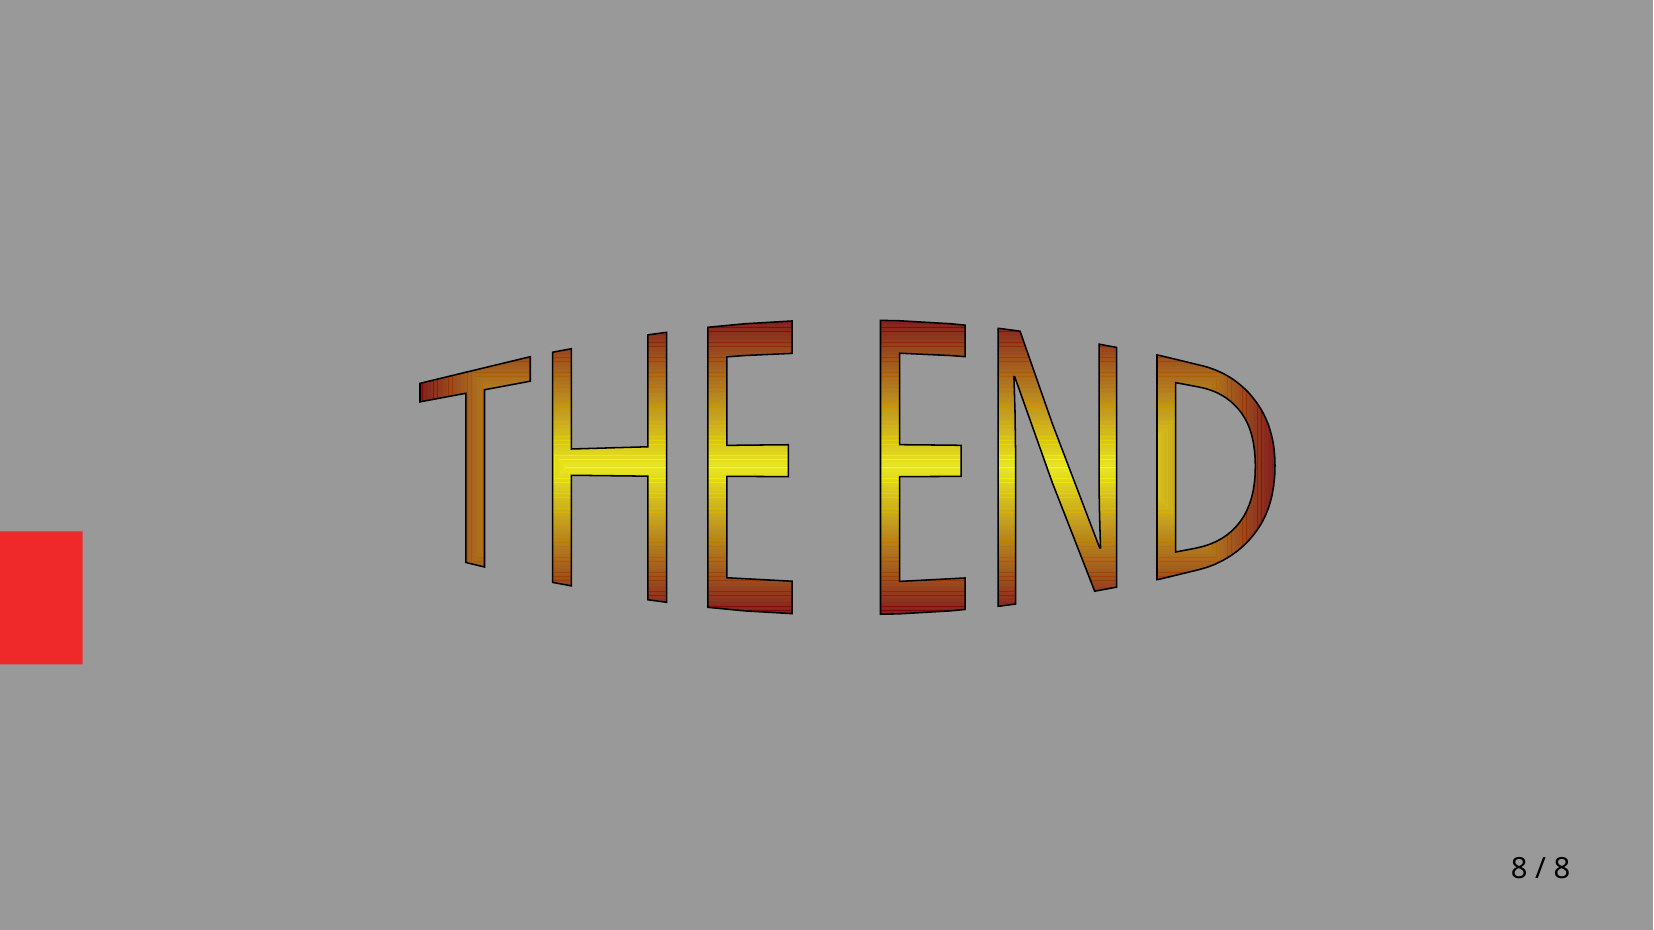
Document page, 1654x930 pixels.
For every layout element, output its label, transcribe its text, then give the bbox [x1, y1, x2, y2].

text_box THE END [998, 328, 1117, 607]
text_box THE END [420, 356, 531, 567]
text_box THE END [707, 320, 793, 614]
text_box THE END [552, 332, 667, 603]
text_box THE END [1157, 354, 1276, 580]
text_box THE END [880, 320, 966, 615]
